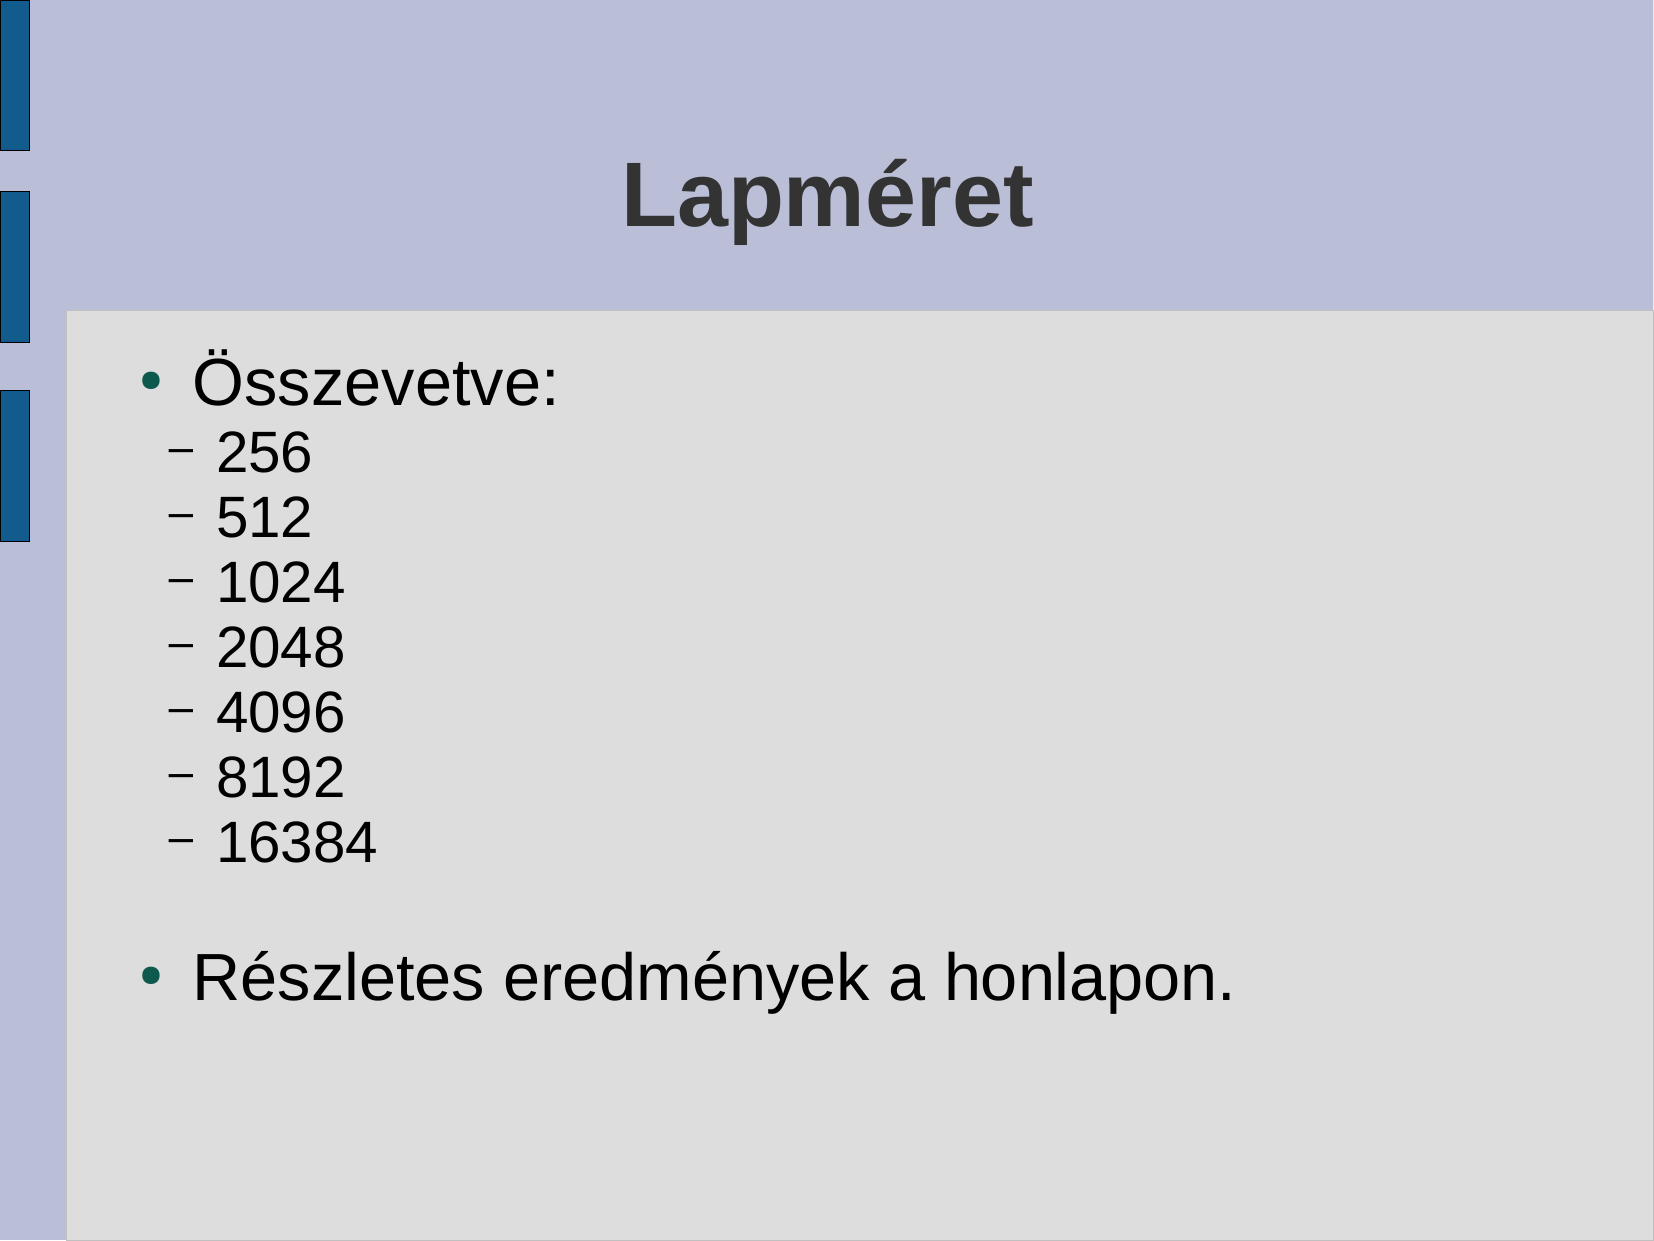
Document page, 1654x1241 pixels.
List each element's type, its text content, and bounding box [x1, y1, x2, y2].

title Lapméret [121, 91, 1534, 299]
list Összevetve: 256 512 1024 2048 4096 8192 16384 Részletes eredmények a honlapon. [121, 344, 1534, 1149]
